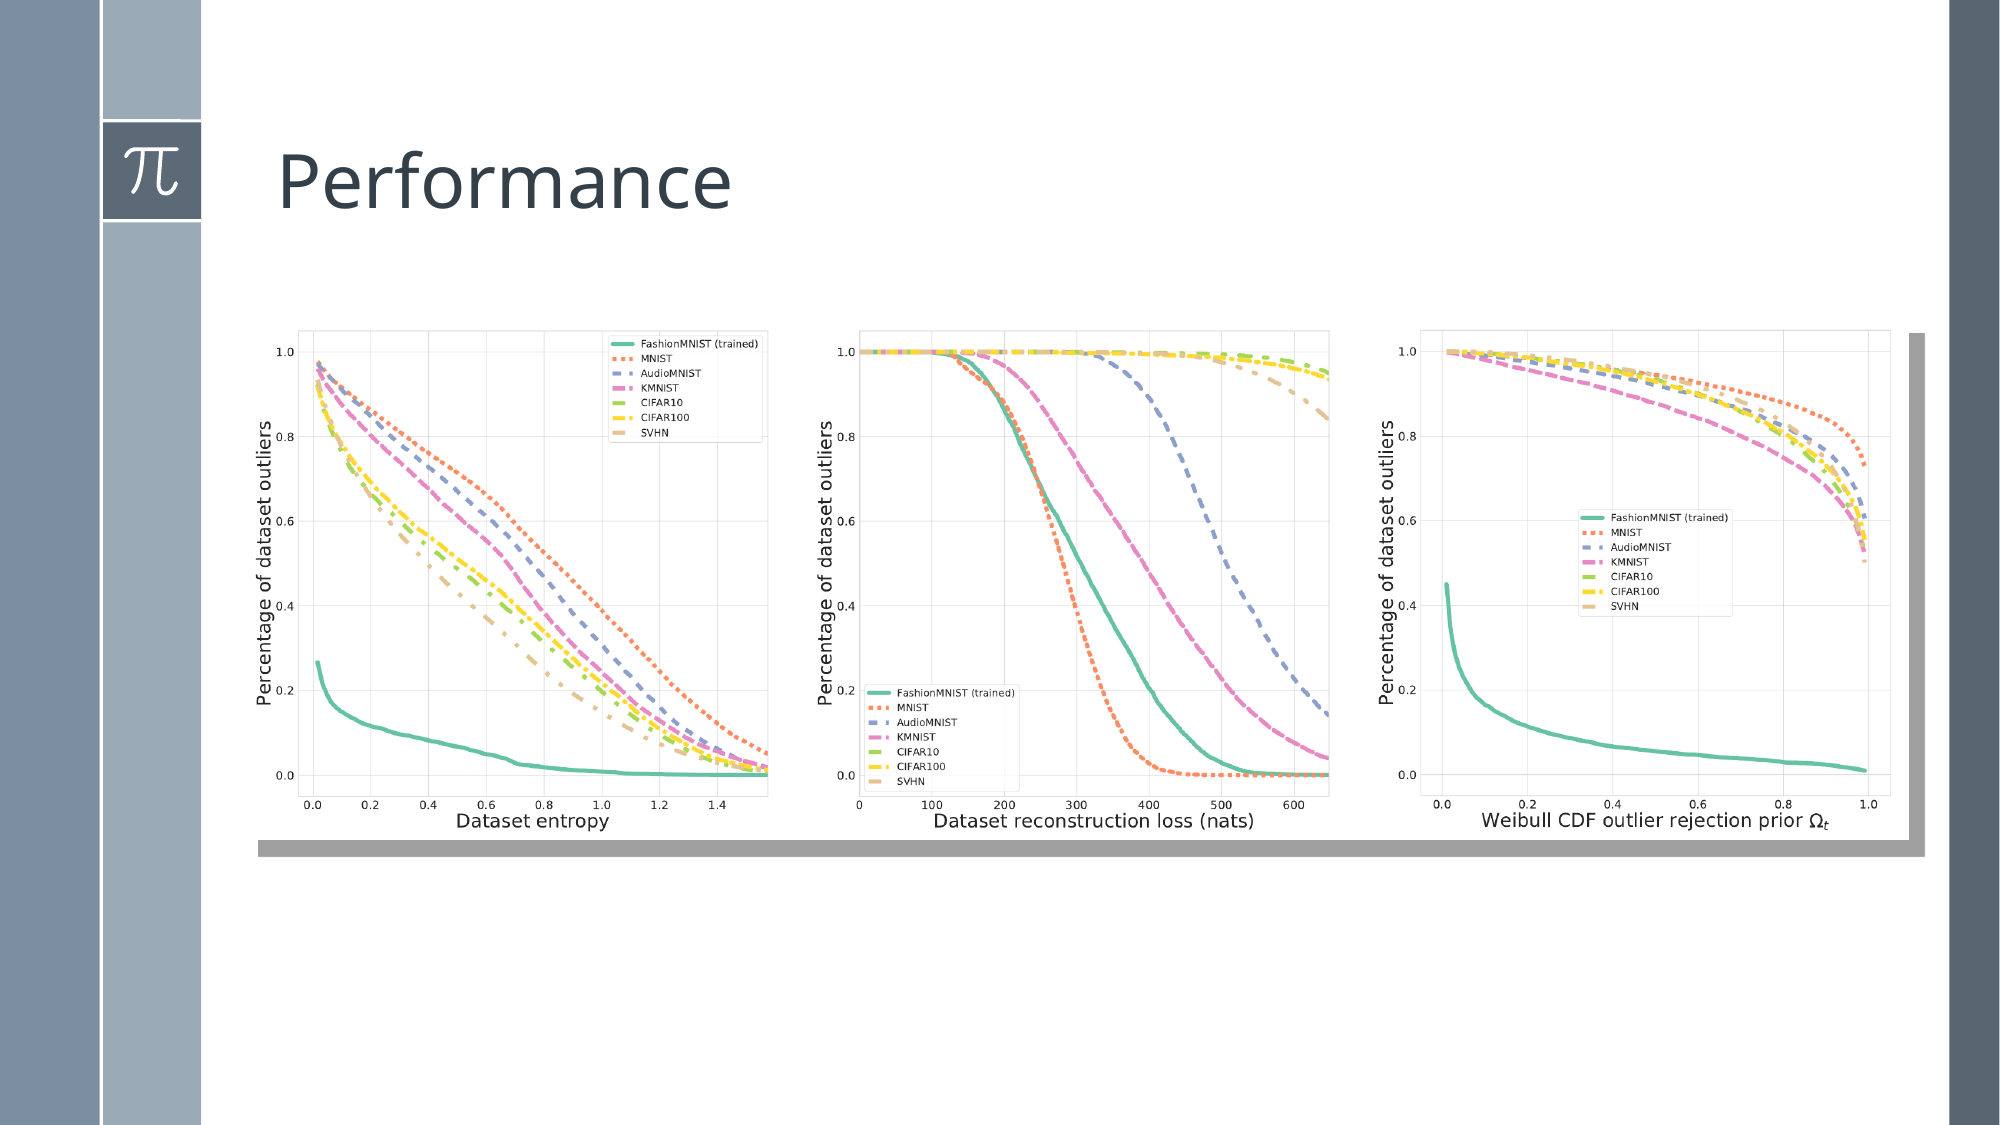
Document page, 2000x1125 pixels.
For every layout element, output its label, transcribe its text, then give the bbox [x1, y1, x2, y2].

picture [240, 314, 1909, 841]
text_box Performance [261, 29, 1867, 233]
